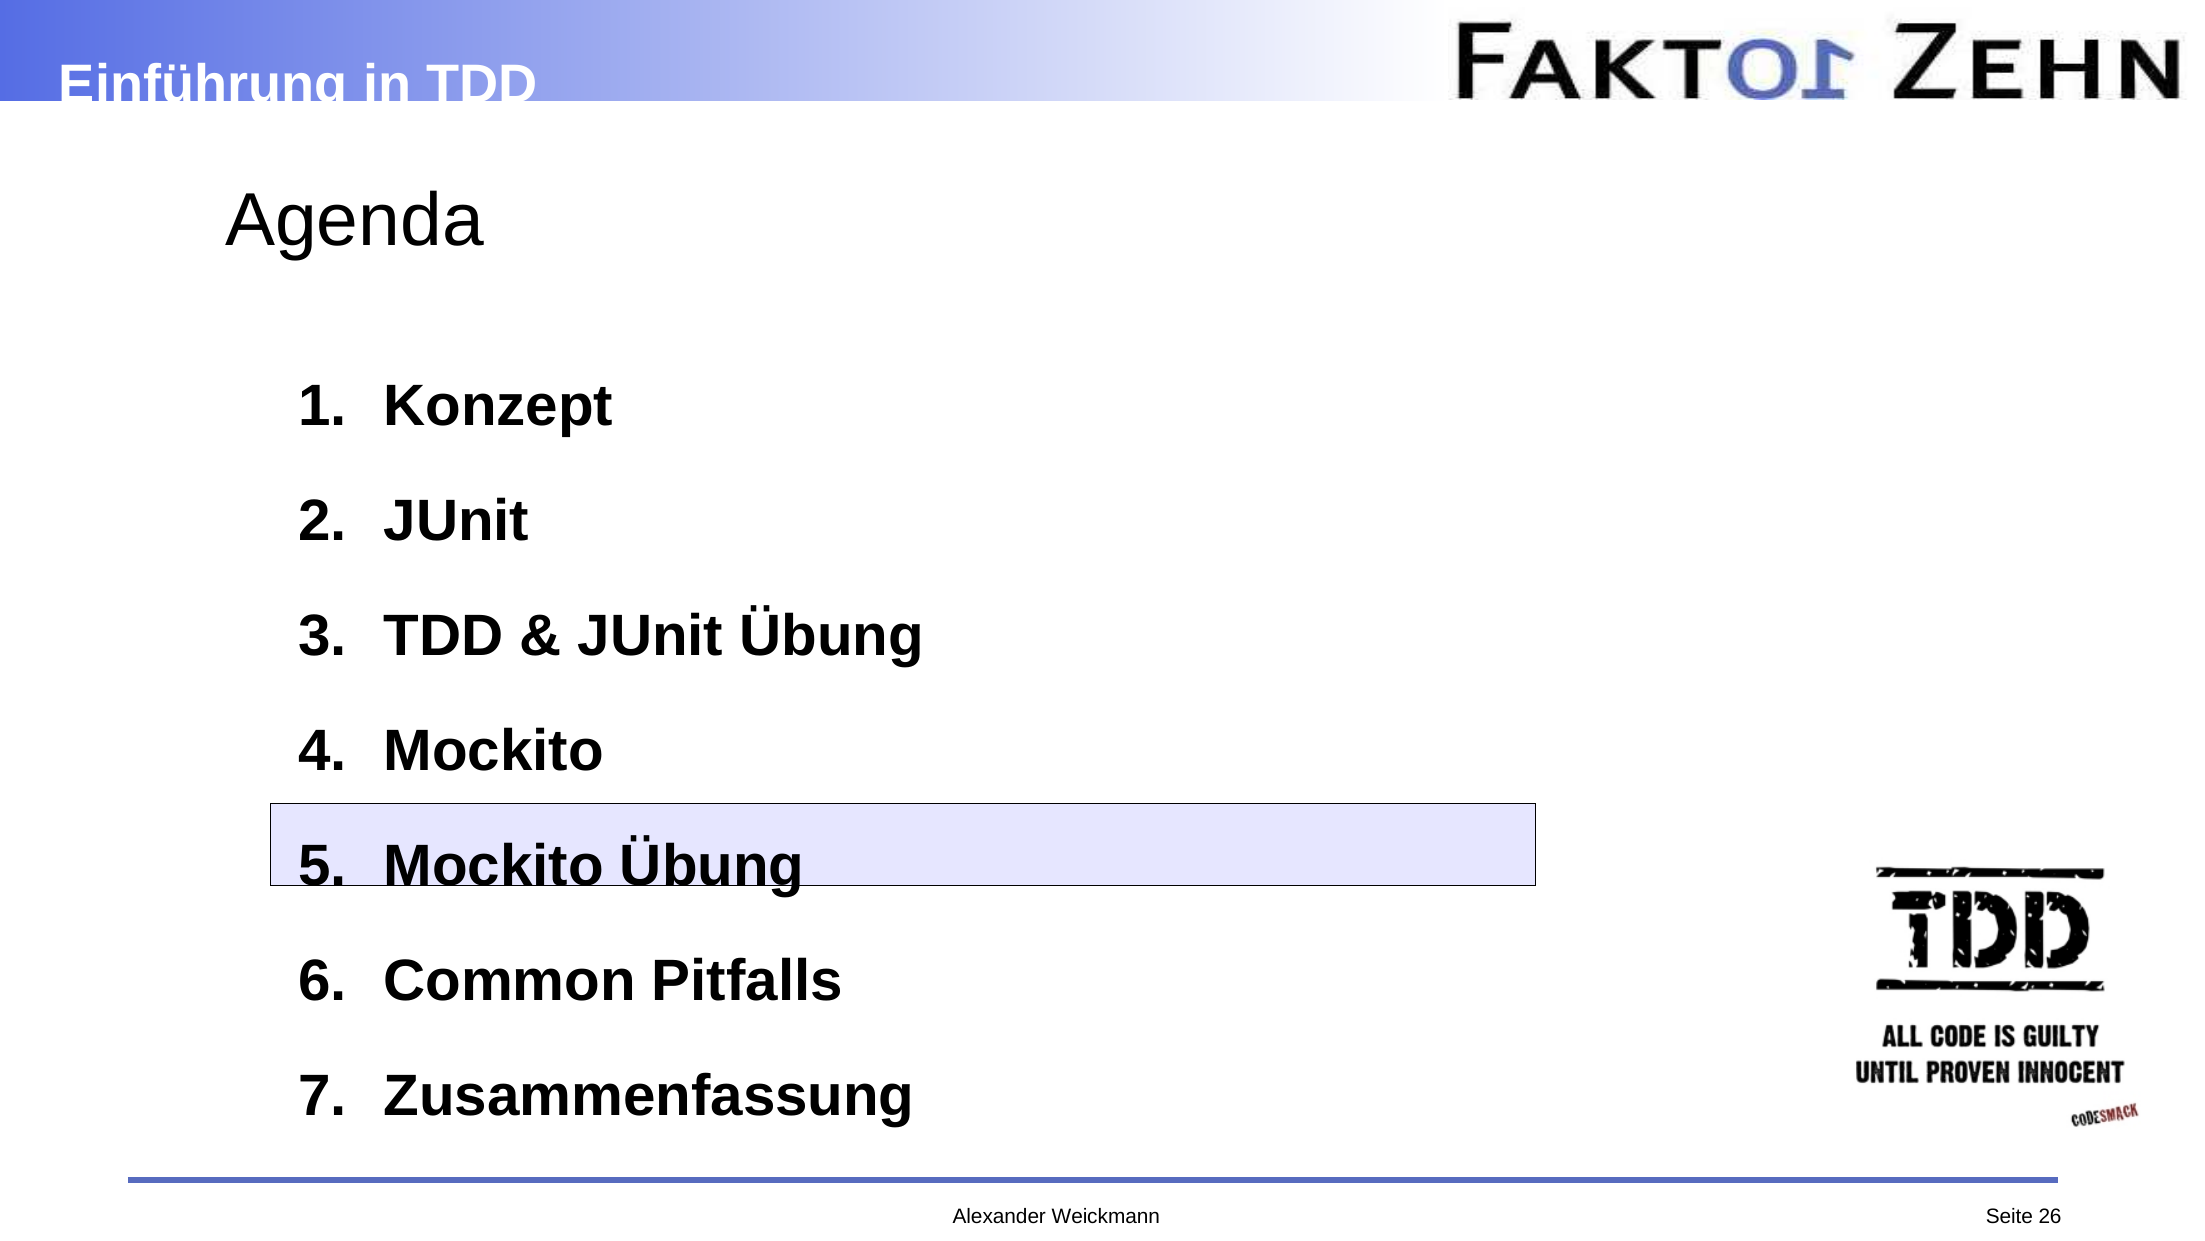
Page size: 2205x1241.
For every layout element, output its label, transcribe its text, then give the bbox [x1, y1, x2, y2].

picture [1840, 808, 2141, 1176]
text_box [270, 803, 280, 886]
picture [1448, 7, 2191, 100]
list Konzept JUnit TDD & JUnit Übung Mockito Mockito Übung Common Pitfalls Zusammenfassung [280, 339, 2036, 1111]
title Agenda [225, 142, 1981, 296]
